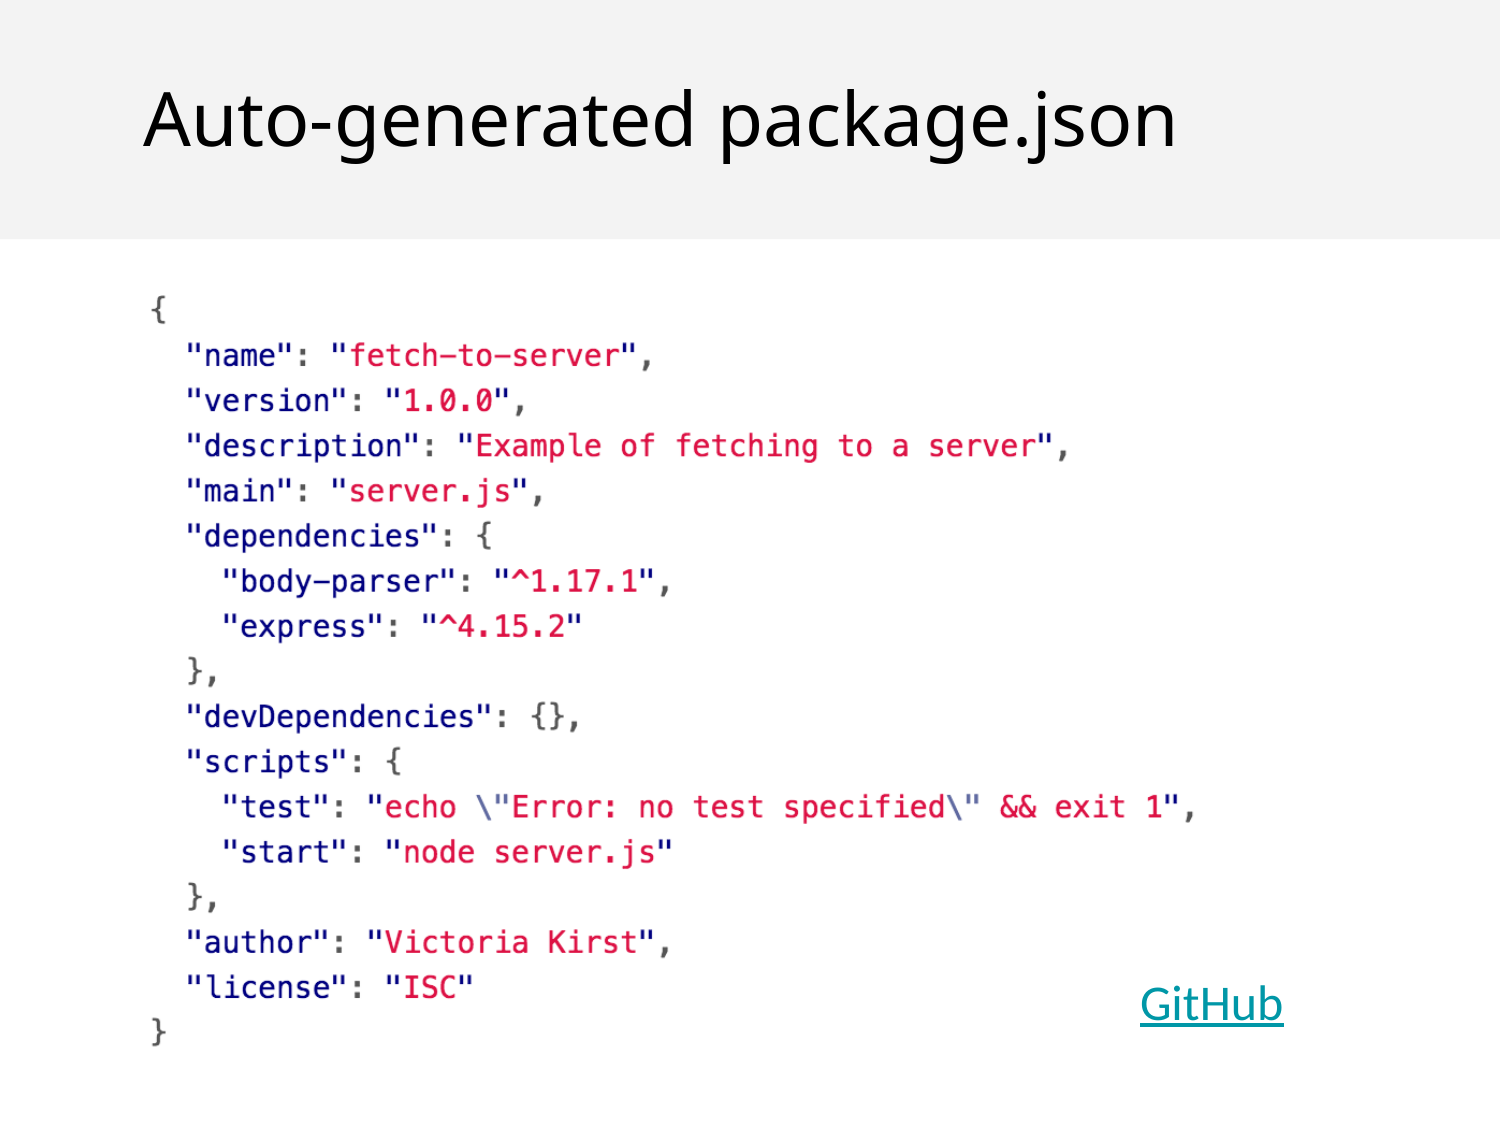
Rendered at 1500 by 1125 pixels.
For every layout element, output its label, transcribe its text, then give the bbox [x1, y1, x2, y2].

text_box GitHub [1124, 954, 1424, 1096]
picture [128, 265, 1219, 1069]
title Auto-generated package.json [128, 56, 1372, 183]
